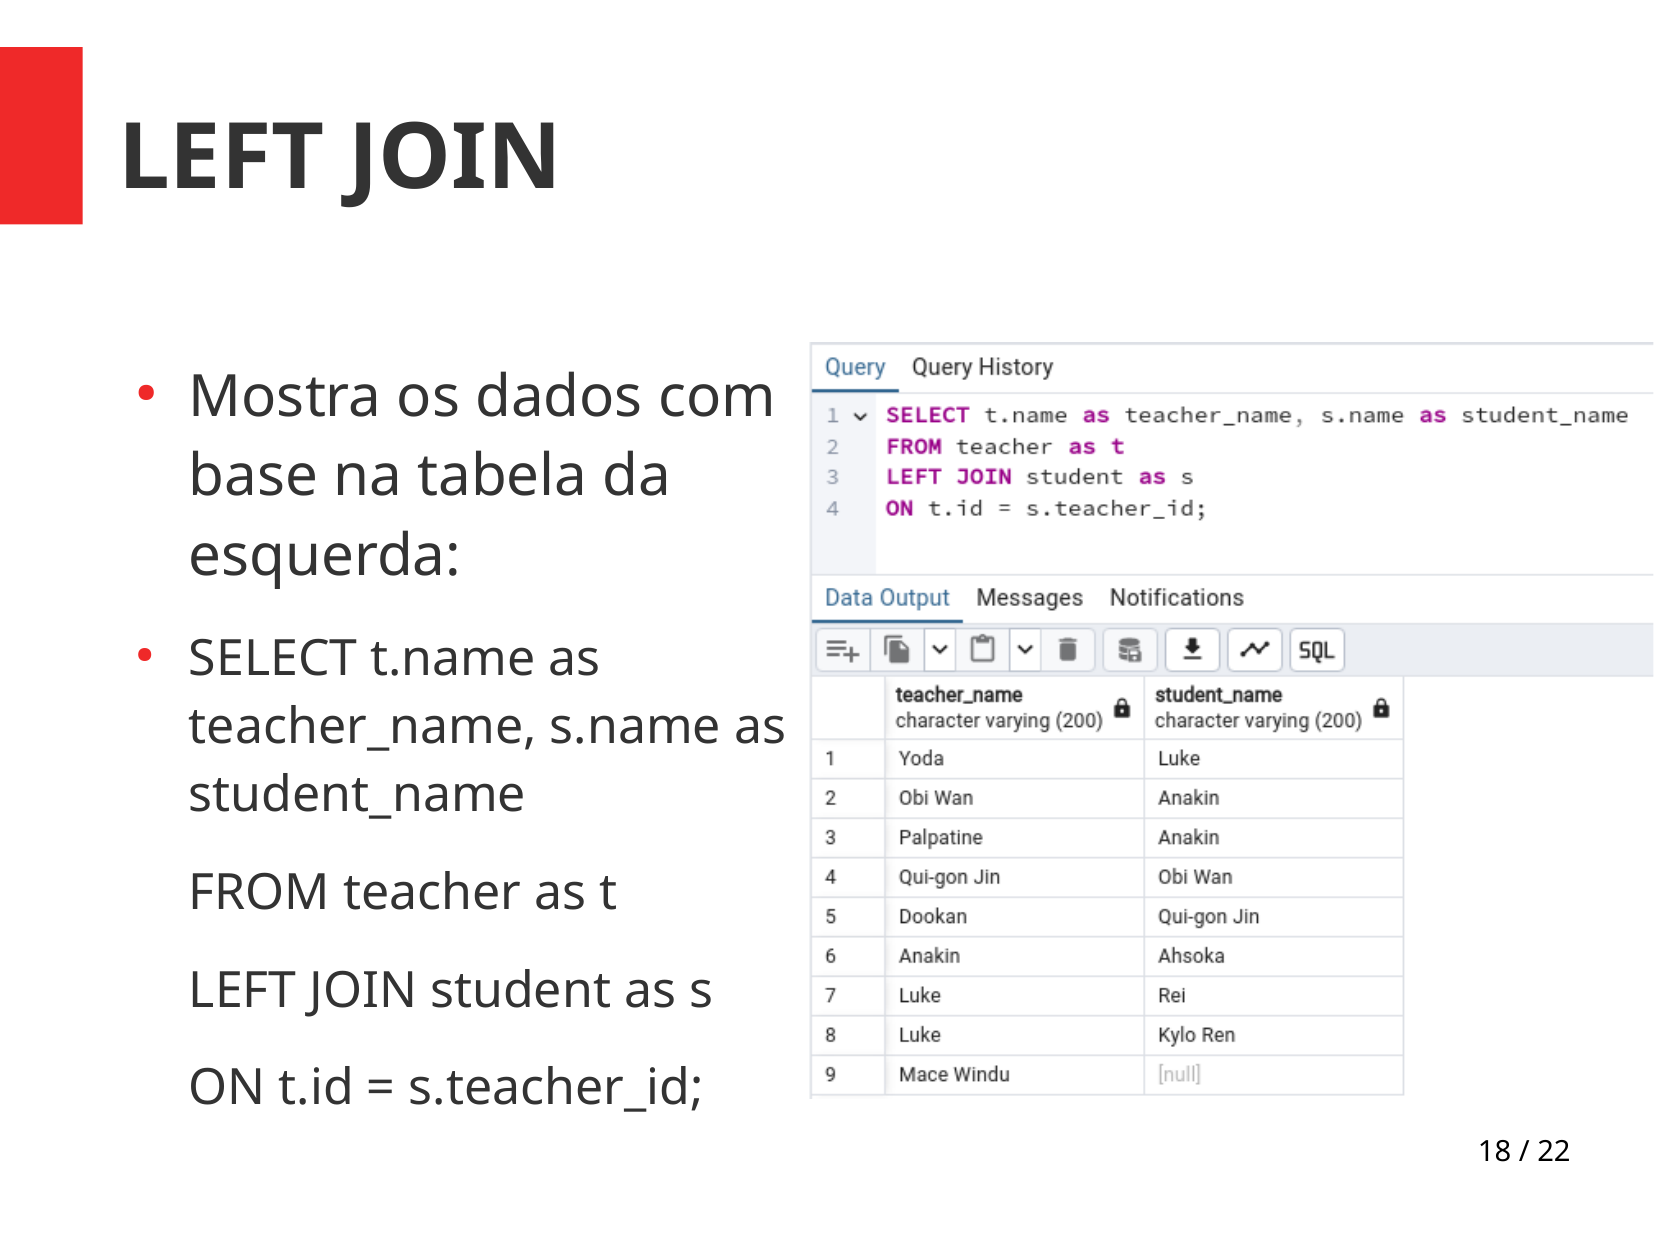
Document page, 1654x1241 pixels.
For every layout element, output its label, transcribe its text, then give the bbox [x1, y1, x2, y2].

list Mostra os dados com base na tabela da esquerda: SELECT t.name as teacher_name, s.name as student_name FROM teacher as t LEFT JOIN student as s ON t.id = s.teacher_id; [118, 354, 809, 1074]
picture [809, 342, 1654, 1099]
title LEFT JOIN [118, 49, 1571, 257]
